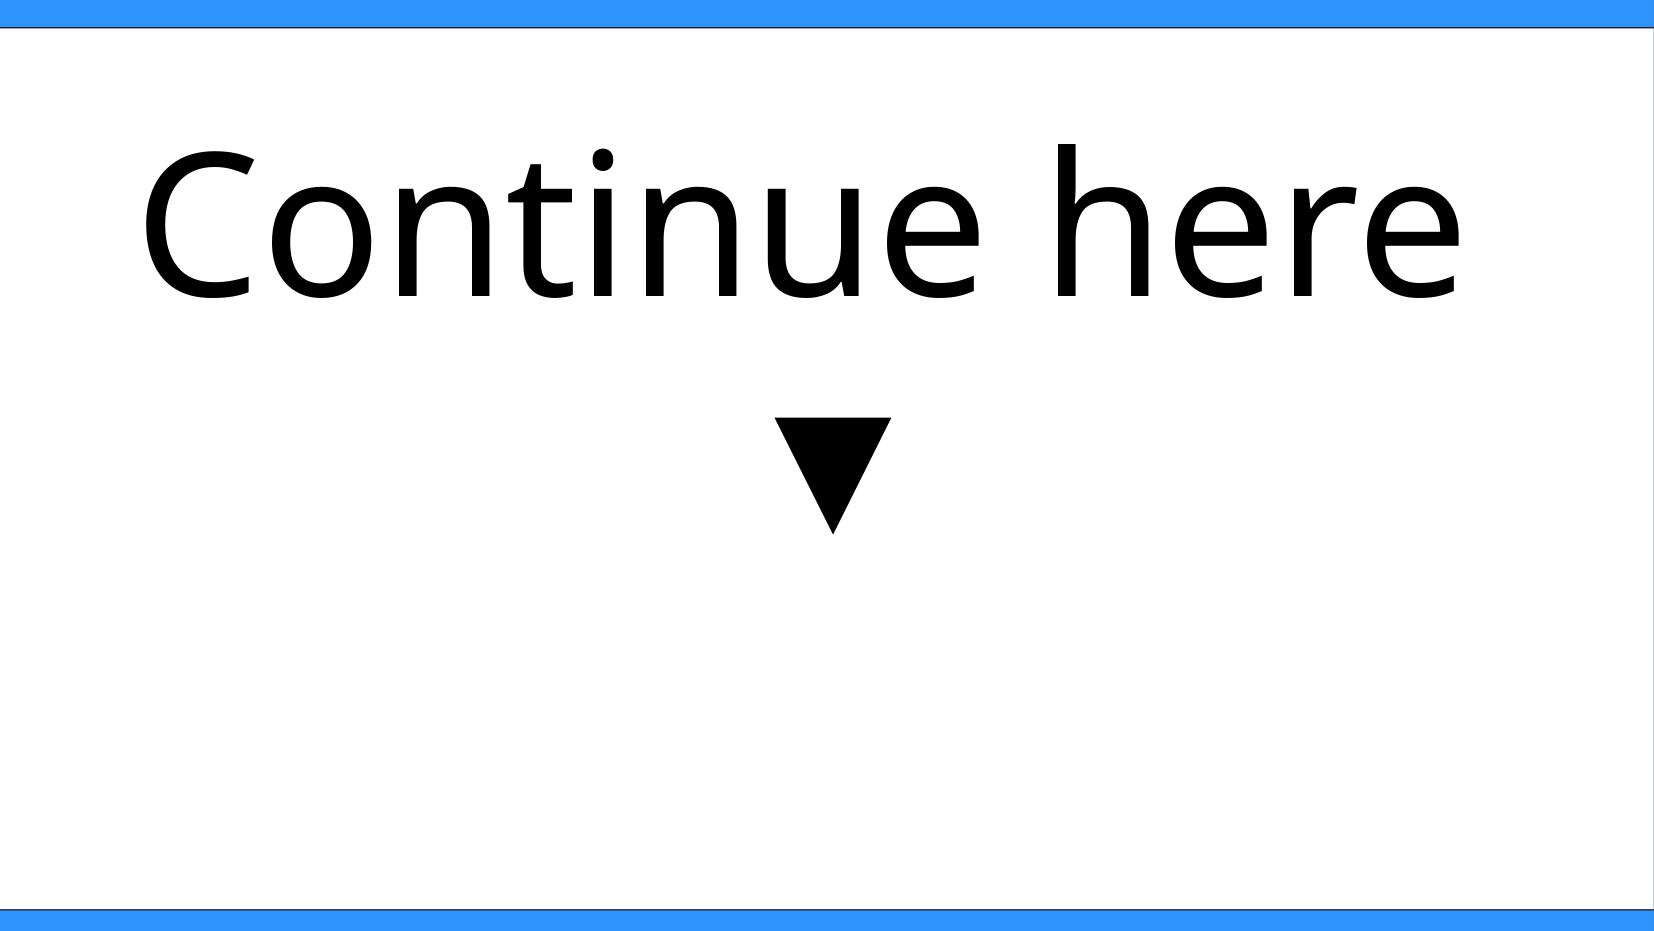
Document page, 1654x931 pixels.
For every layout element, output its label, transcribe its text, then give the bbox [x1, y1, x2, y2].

picture [0, 0, 1654, 931]
text_box Continue here ▼ [120, 75, 1531, 586]
